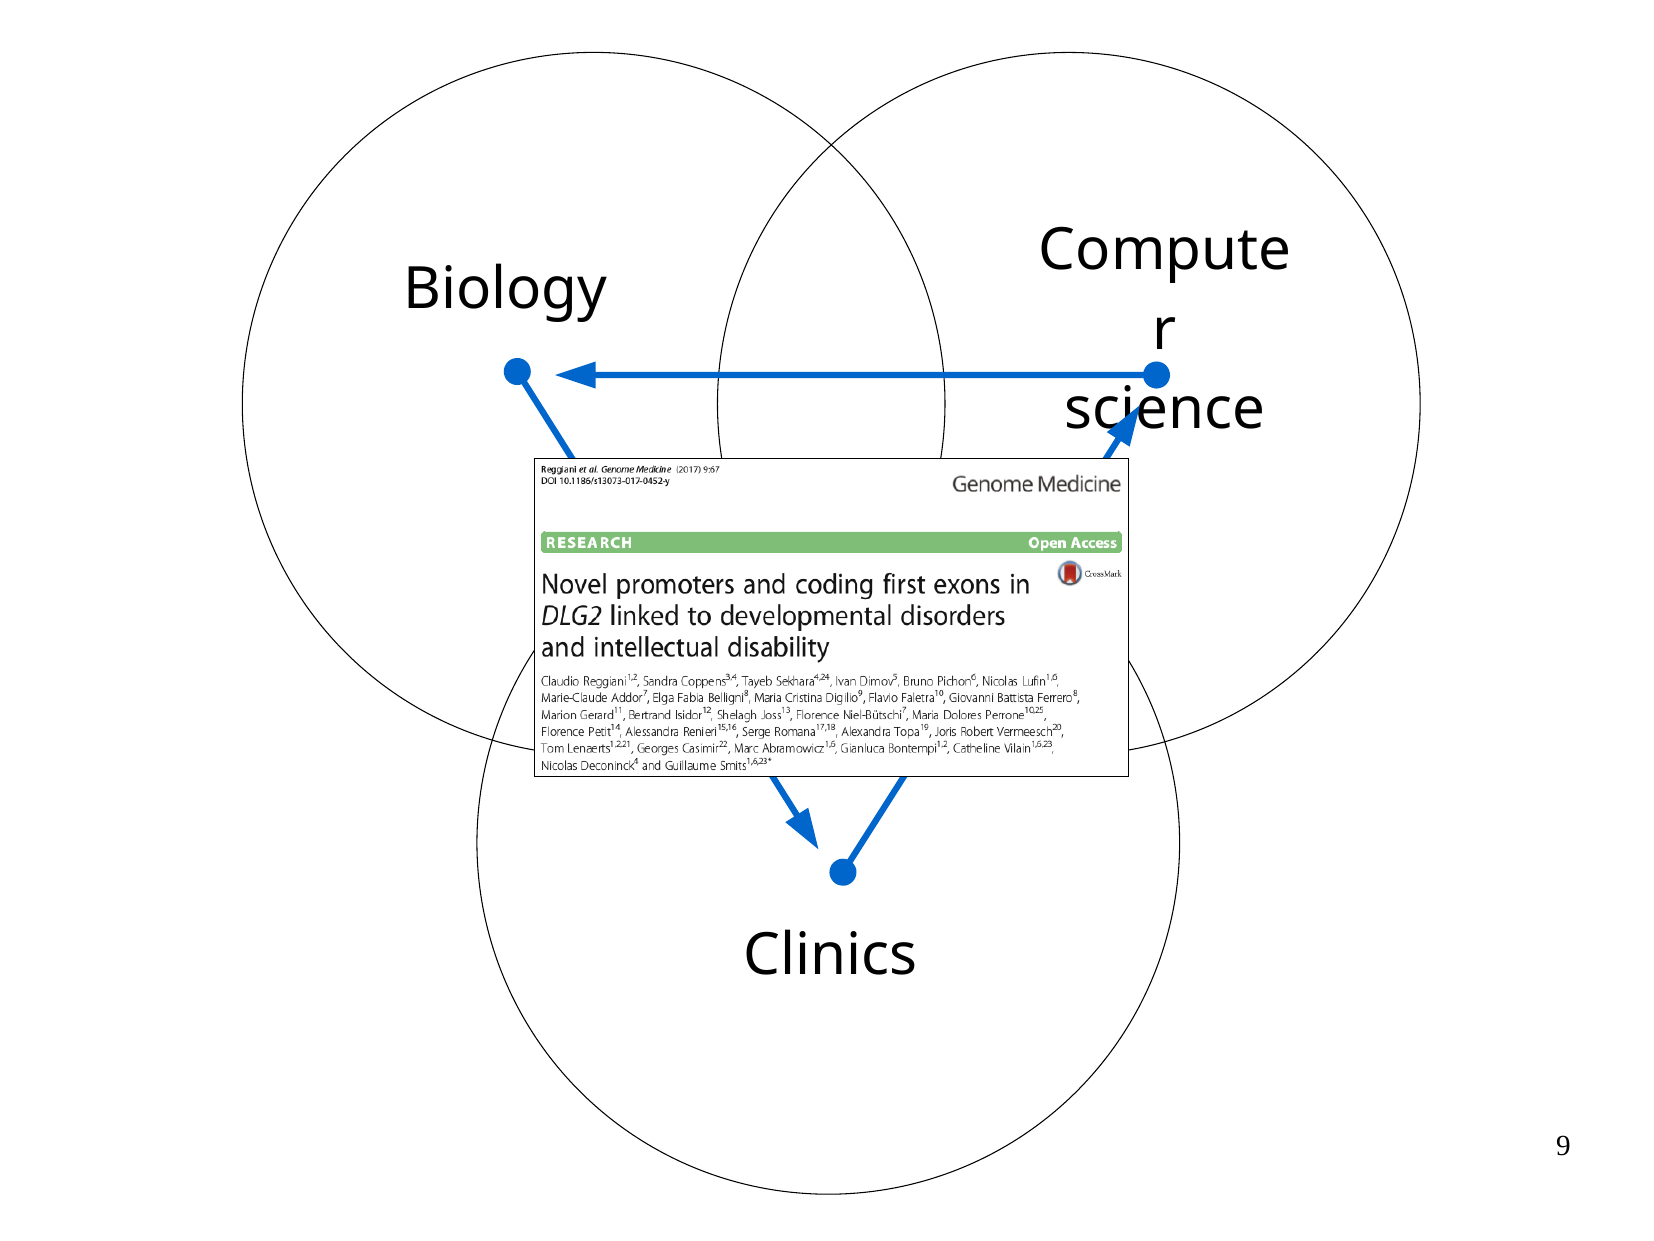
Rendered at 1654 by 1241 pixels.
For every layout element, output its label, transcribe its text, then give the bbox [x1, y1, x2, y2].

text_box Clinics [728, 905, 948, 1004]
picture [534, 458, 1129, 777]
text_box Biology [388, 238, 632, 337]
text_box Computer science [1024, 200, 1317, 358]
